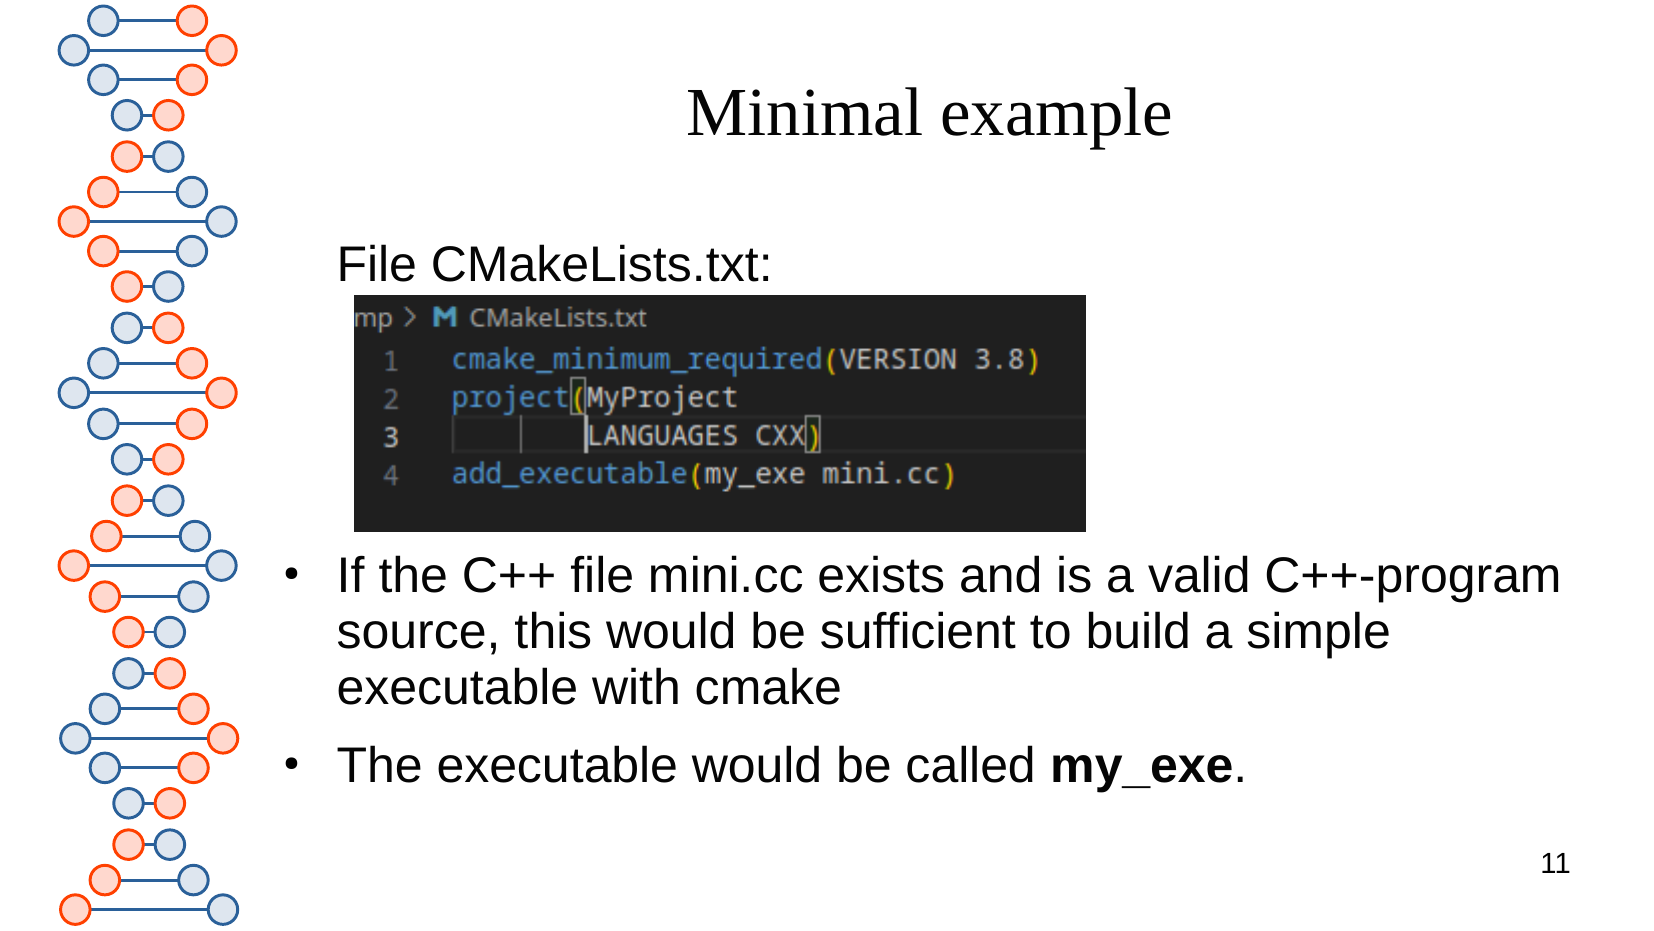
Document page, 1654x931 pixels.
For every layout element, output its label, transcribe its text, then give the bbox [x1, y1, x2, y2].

list File CMakeLists.txt: If the C++ file mini.cc exists and is a valid C++-program source, this would be sufficient to build a simple executable with cmake The executable would be called my_exe. [265, 236, 1595, 857]
picture [354, 295, 1086, 532]
title Minimal example [265, 35, 1595, 189]
